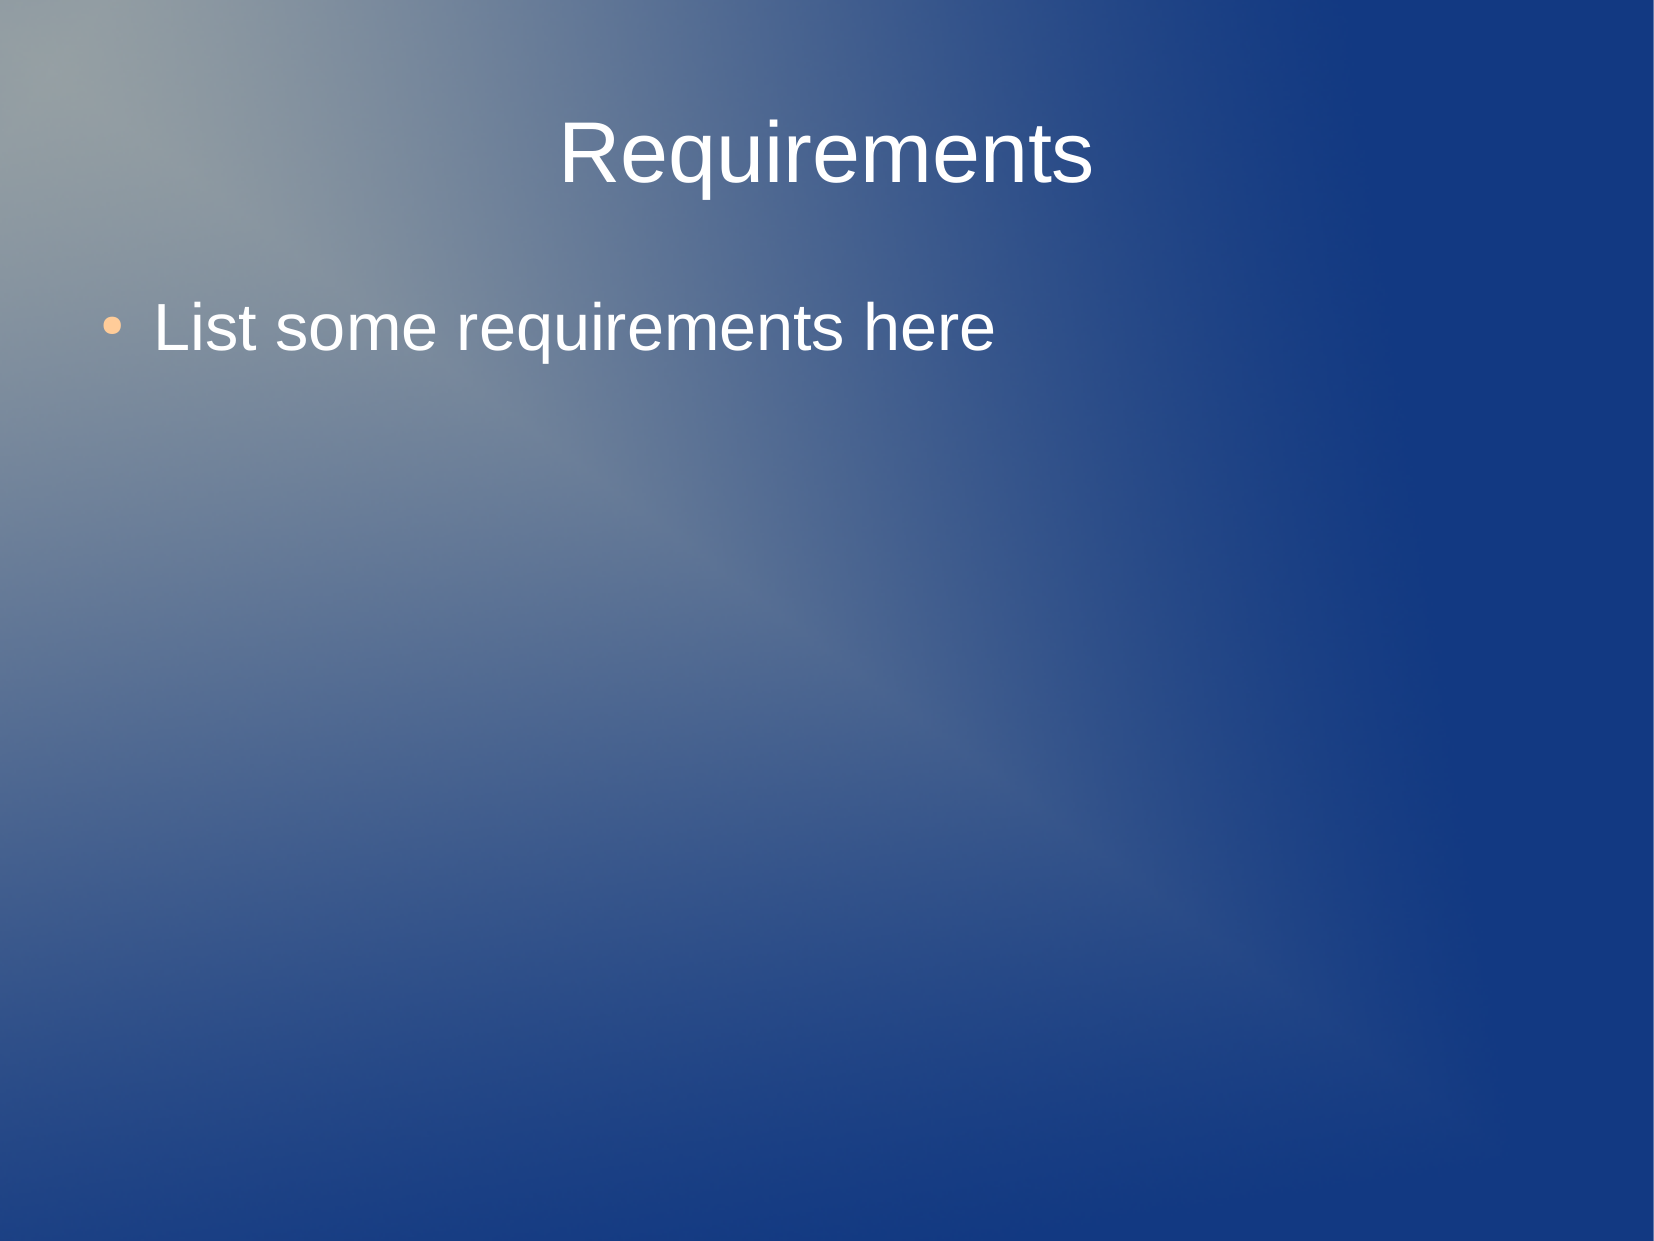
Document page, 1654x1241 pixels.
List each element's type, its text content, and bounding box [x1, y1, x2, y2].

title Requirements [82, 49, 1571, 257]
list List some requirements here [82, 290, 1571, 1010]
picture [0, 0, 1654, 1241]
